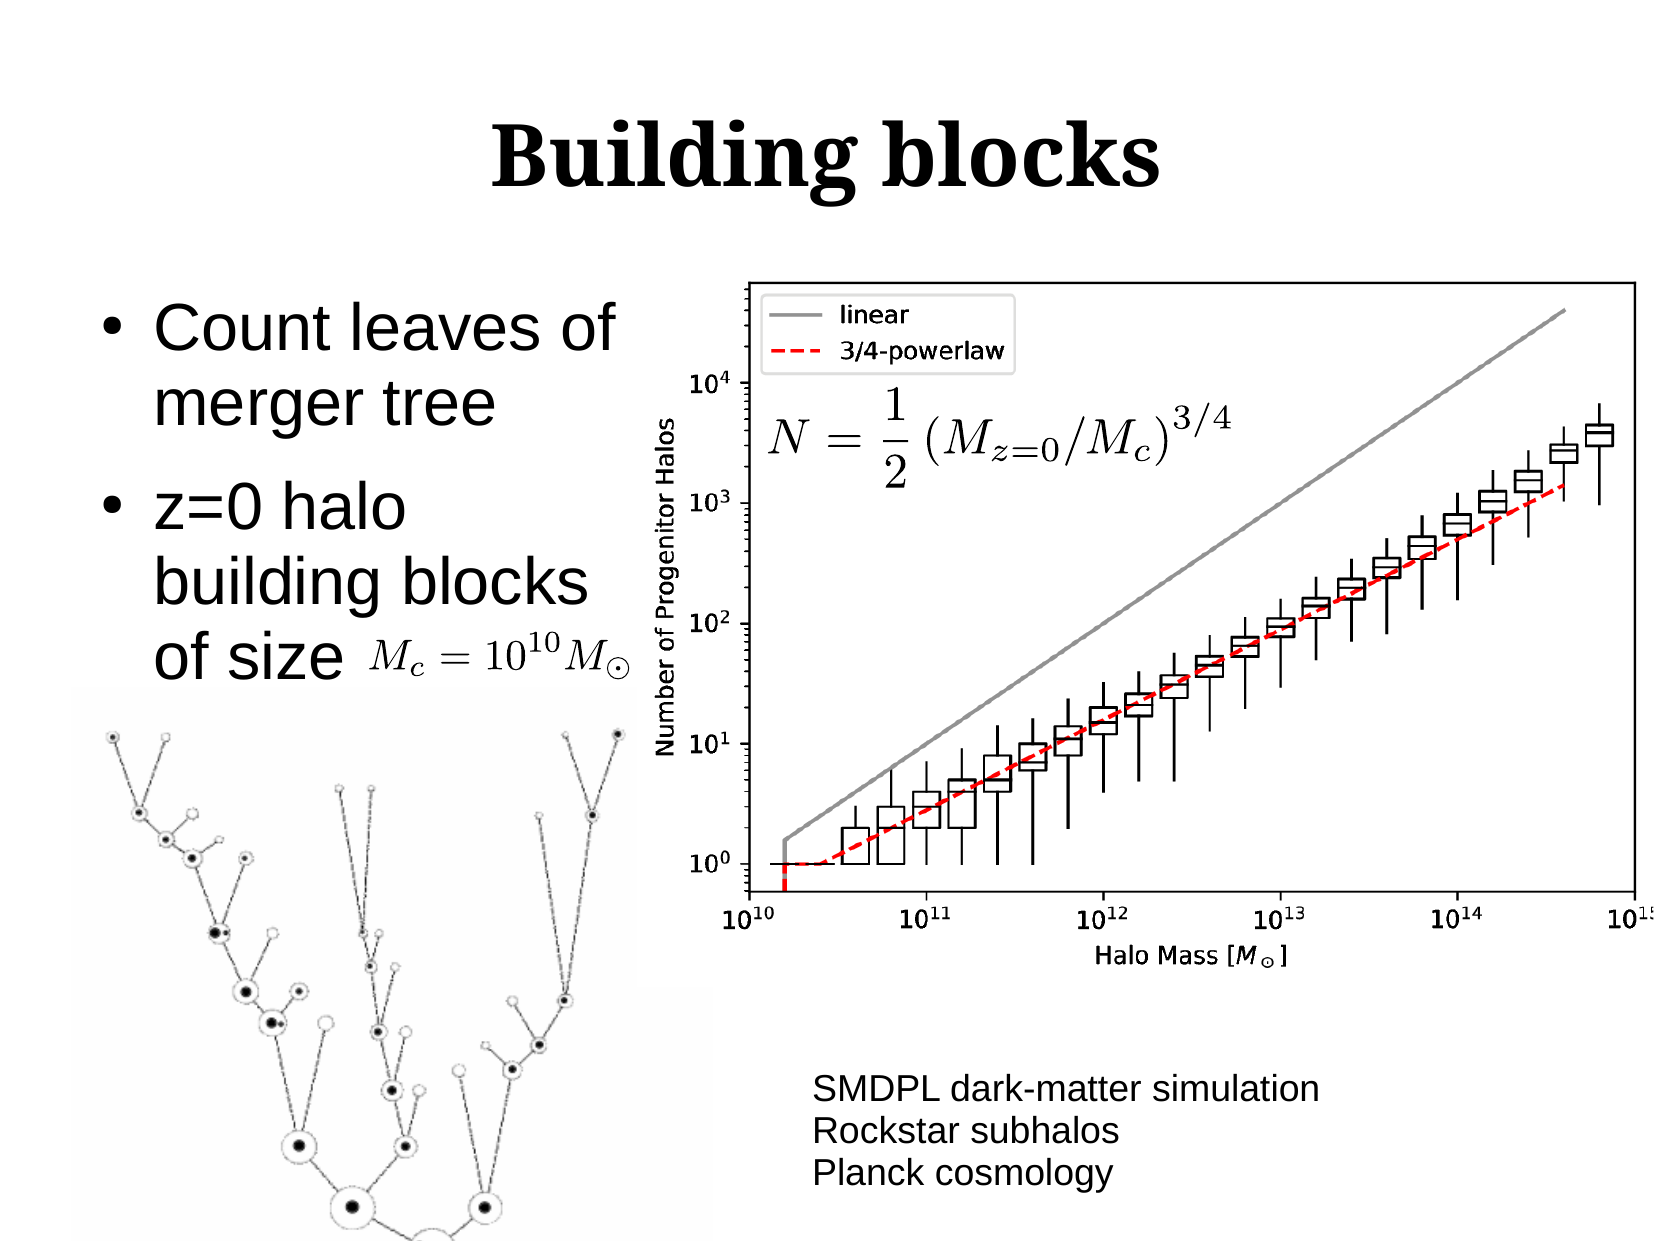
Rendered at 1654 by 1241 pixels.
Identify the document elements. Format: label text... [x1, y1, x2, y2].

text_box SMDPL dark-matter simulation Rockstar subhalos Planck cosmology [797, 1059, 1510, 1201]
title Building blocks [82, 49, 1571, 257]
text_box [766, 386, 1233, 488]
list Count leaves of merger tree z=0 halo building blocks of size [82, 290, 638, 1163]
picture [71, 256, 1654, 1241]
text_box [367, 631, 632, 680]
